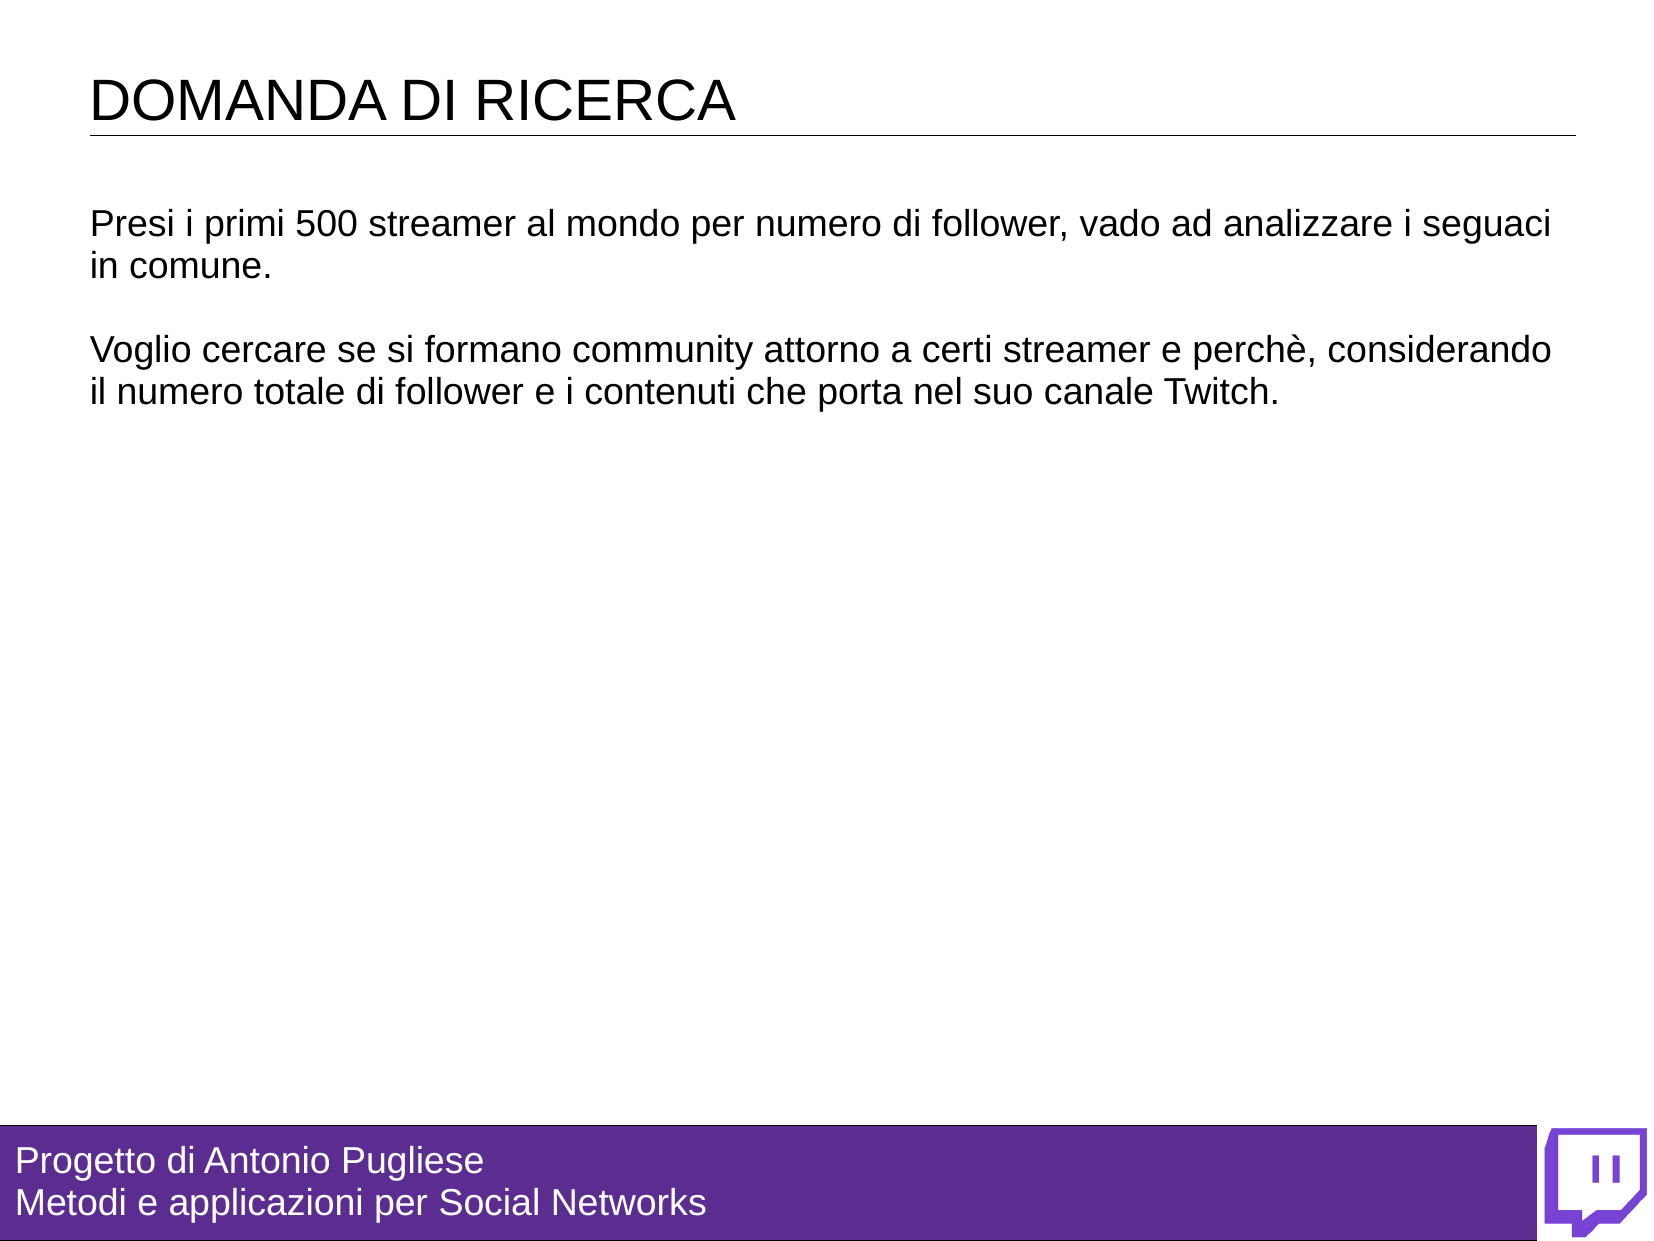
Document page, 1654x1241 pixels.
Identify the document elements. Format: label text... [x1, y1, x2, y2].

text_box DOMANDA DI RICERCA [75, 60, 1576, 166]
picture [1537, 1124, 1653, 1241]
text_box [0, 1125, 1537, 1241]
text_box Presi i primi 500 streamer al mondo per numero di follower, vado ad analizzare i seguaci in comune. Voglio cercare se si formano community attorno a certi streamer e perchè, considerando il numero totale di follower e i contenuti che porta nel suo canale Twitch. [75, 195, 1572, 420]
text_box Progetto di Antonio Pugliese Metodi e applicazioni per Social Networks [0, 1132, 872, 1232]
